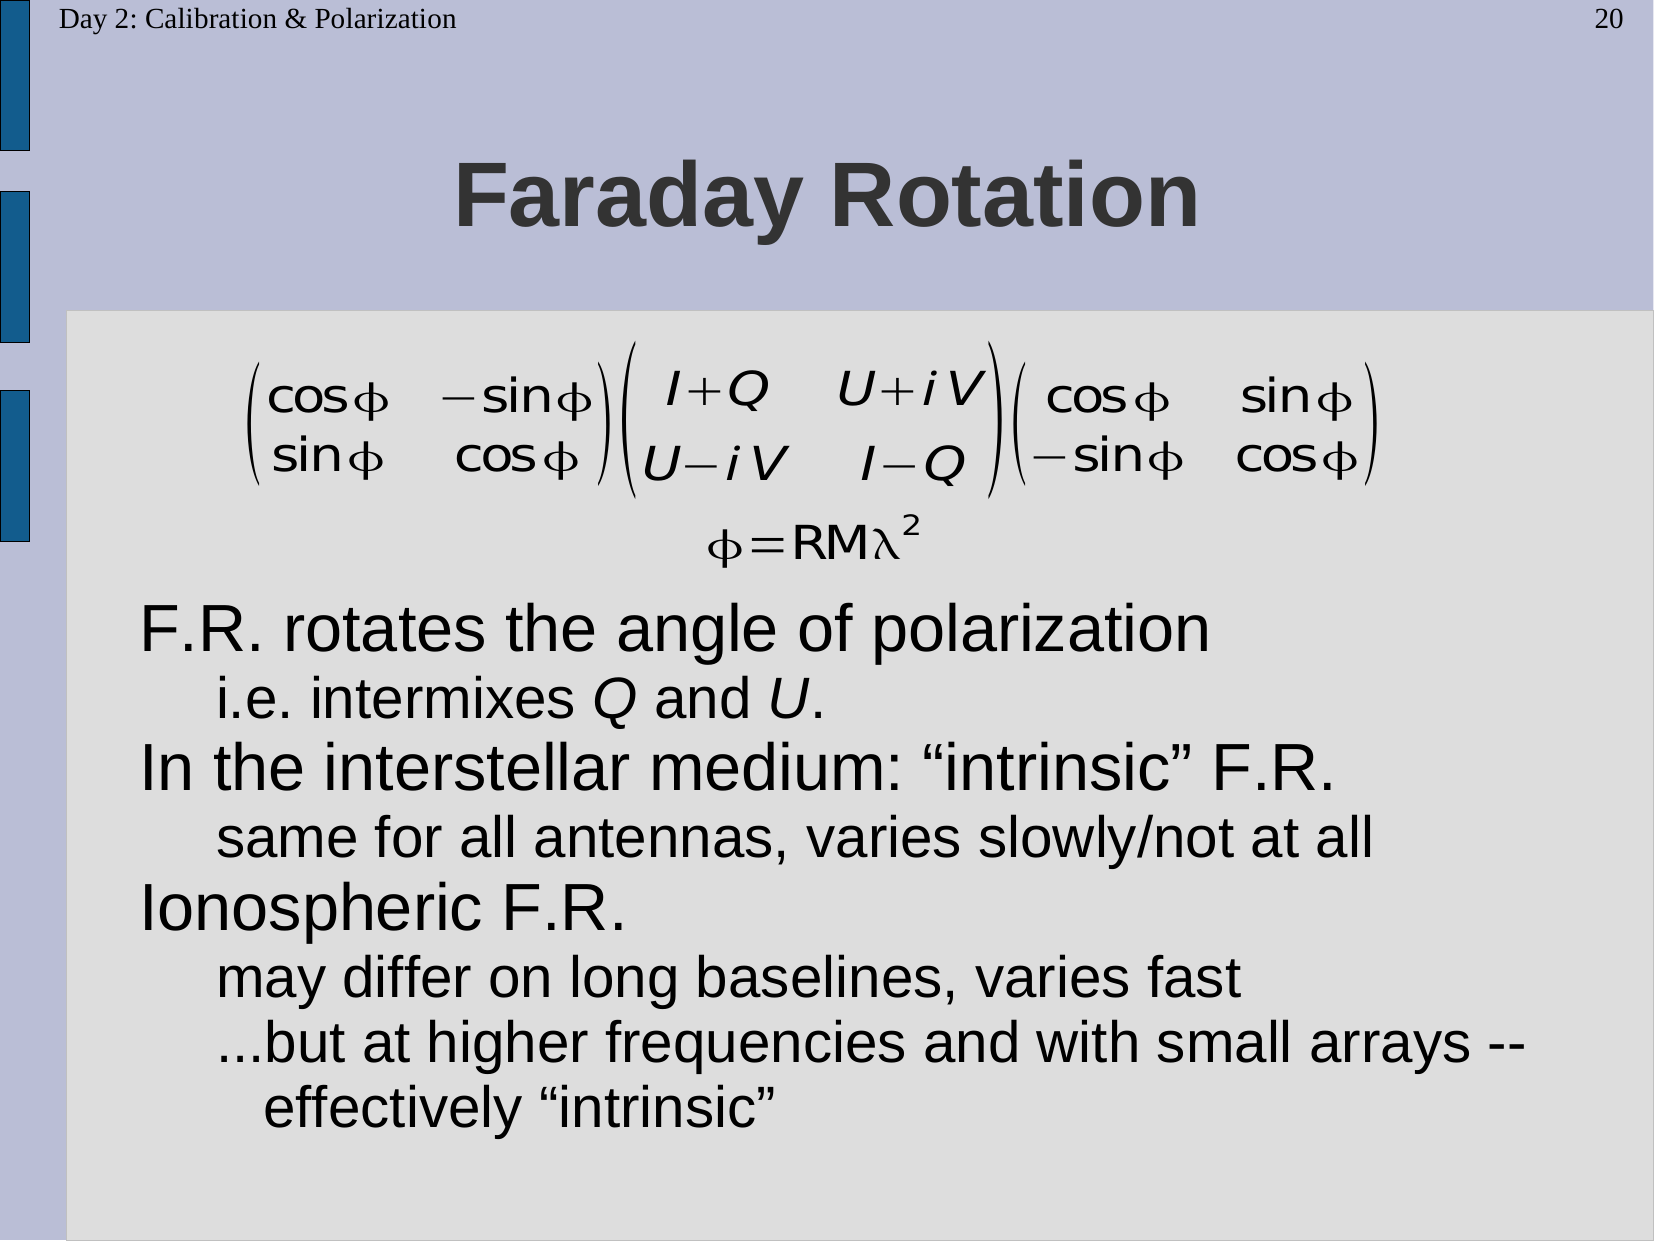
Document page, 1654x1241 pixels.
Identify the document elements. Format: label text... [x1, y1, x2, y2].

title Faraday Rotation [121, 98, 1534, 291]
chart [236, 338, 1388, 574]
list F.R. rotates the angle of polarization i.e. intermixes Q and U. In the interstellar medium: “intrinsic” F.R. same for all antennas, varies slowly/not at all Ionospheric F.R. may differ on long baselines, varies fast ...but at higher frequencies and with small arrays -- effectively “intrinsic” [121, 590, 1534, 1163]
